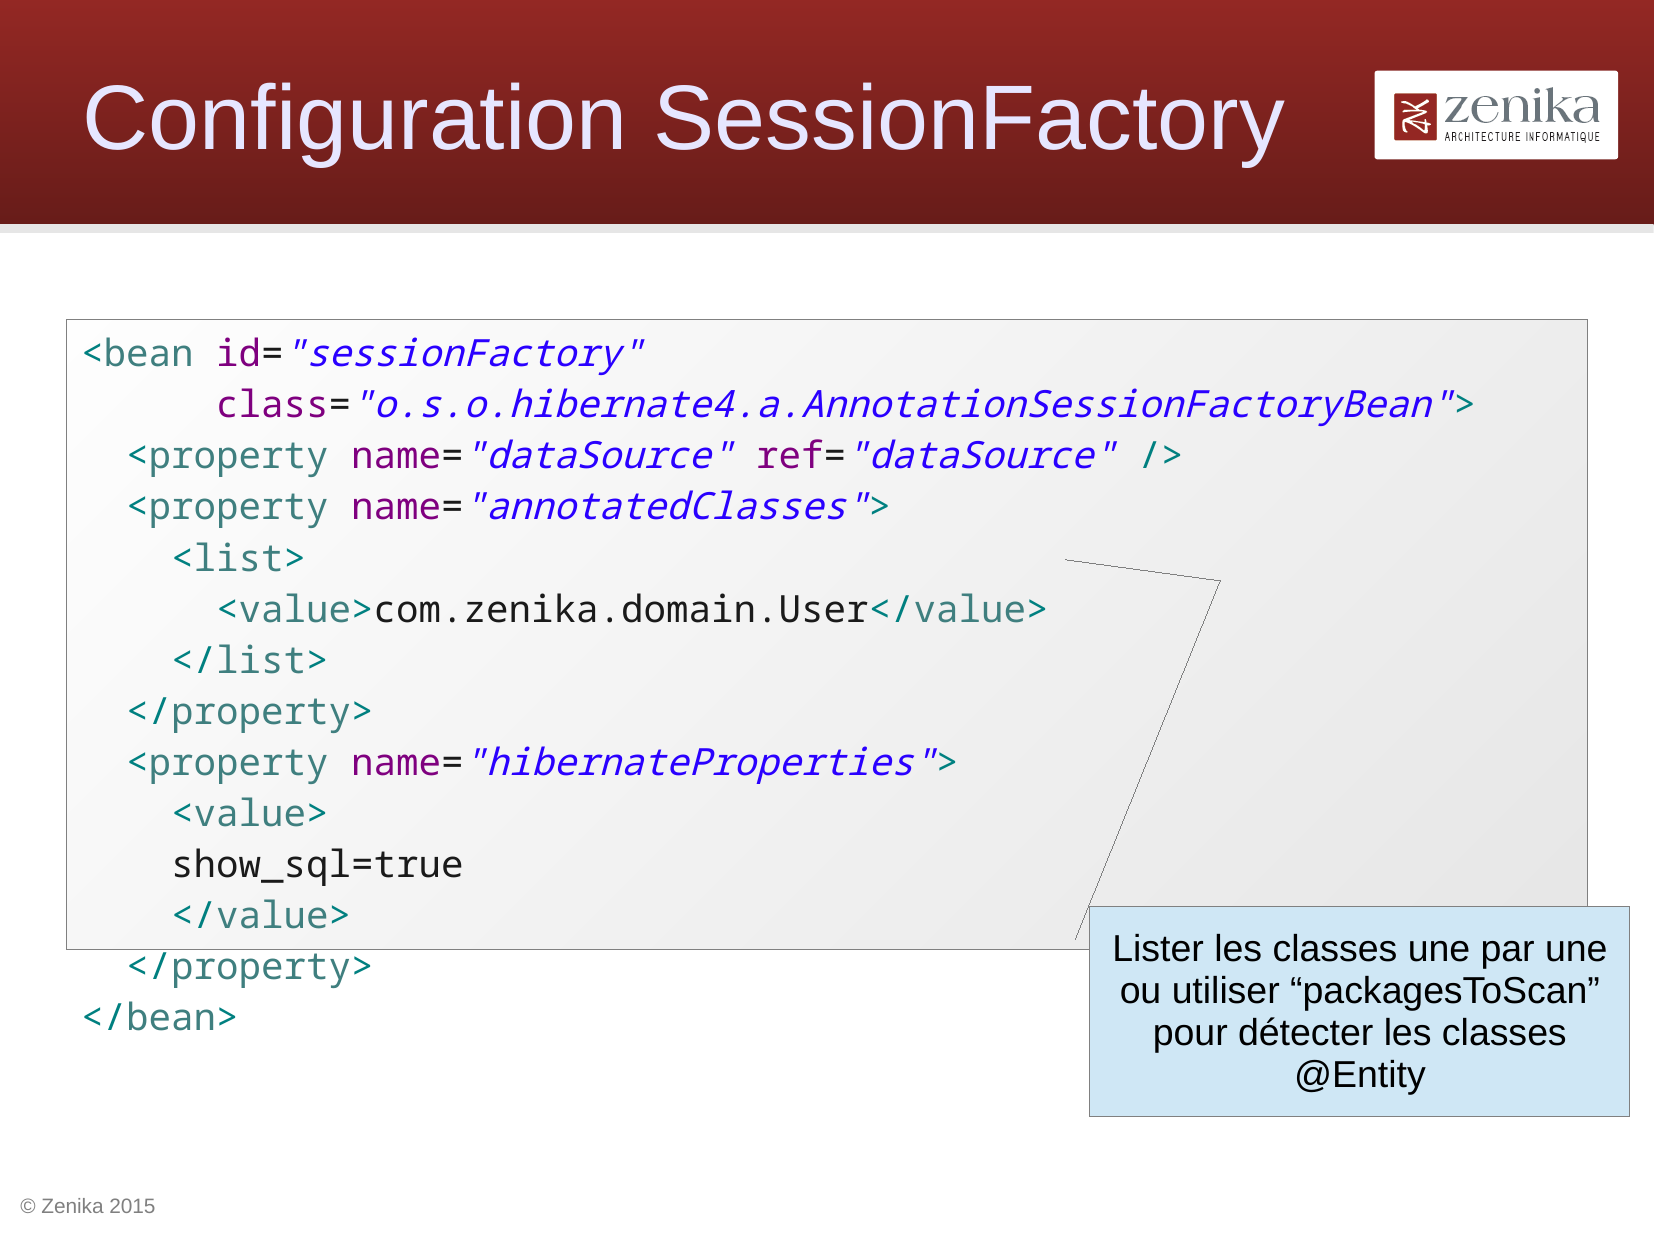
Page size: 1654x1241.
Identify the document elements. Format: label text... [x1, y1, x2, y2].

title Configuration SessionFactory [82, 13, 1571, 222]
text_box Lister les classes une par une ou utiliser “packagesToScan” pour détecter les classes @Entity [1090, 906, 1630, 1116]
text_box <bean id="sessionFactory" class="o.s.o.hibernate4.a.AnnotationSessionFactoryBean"> <property name="dataSource" ref="dataSource" /> <property name="annotatedClasses"> <list> <value>com.zenika.domain.User</value> </list> </property> <property name="hibernateProperties"> <value> show_sql=true </value> </property> </bean> [66, 319, 1588, 950]
picture [1571, 82, 1600, 149]
